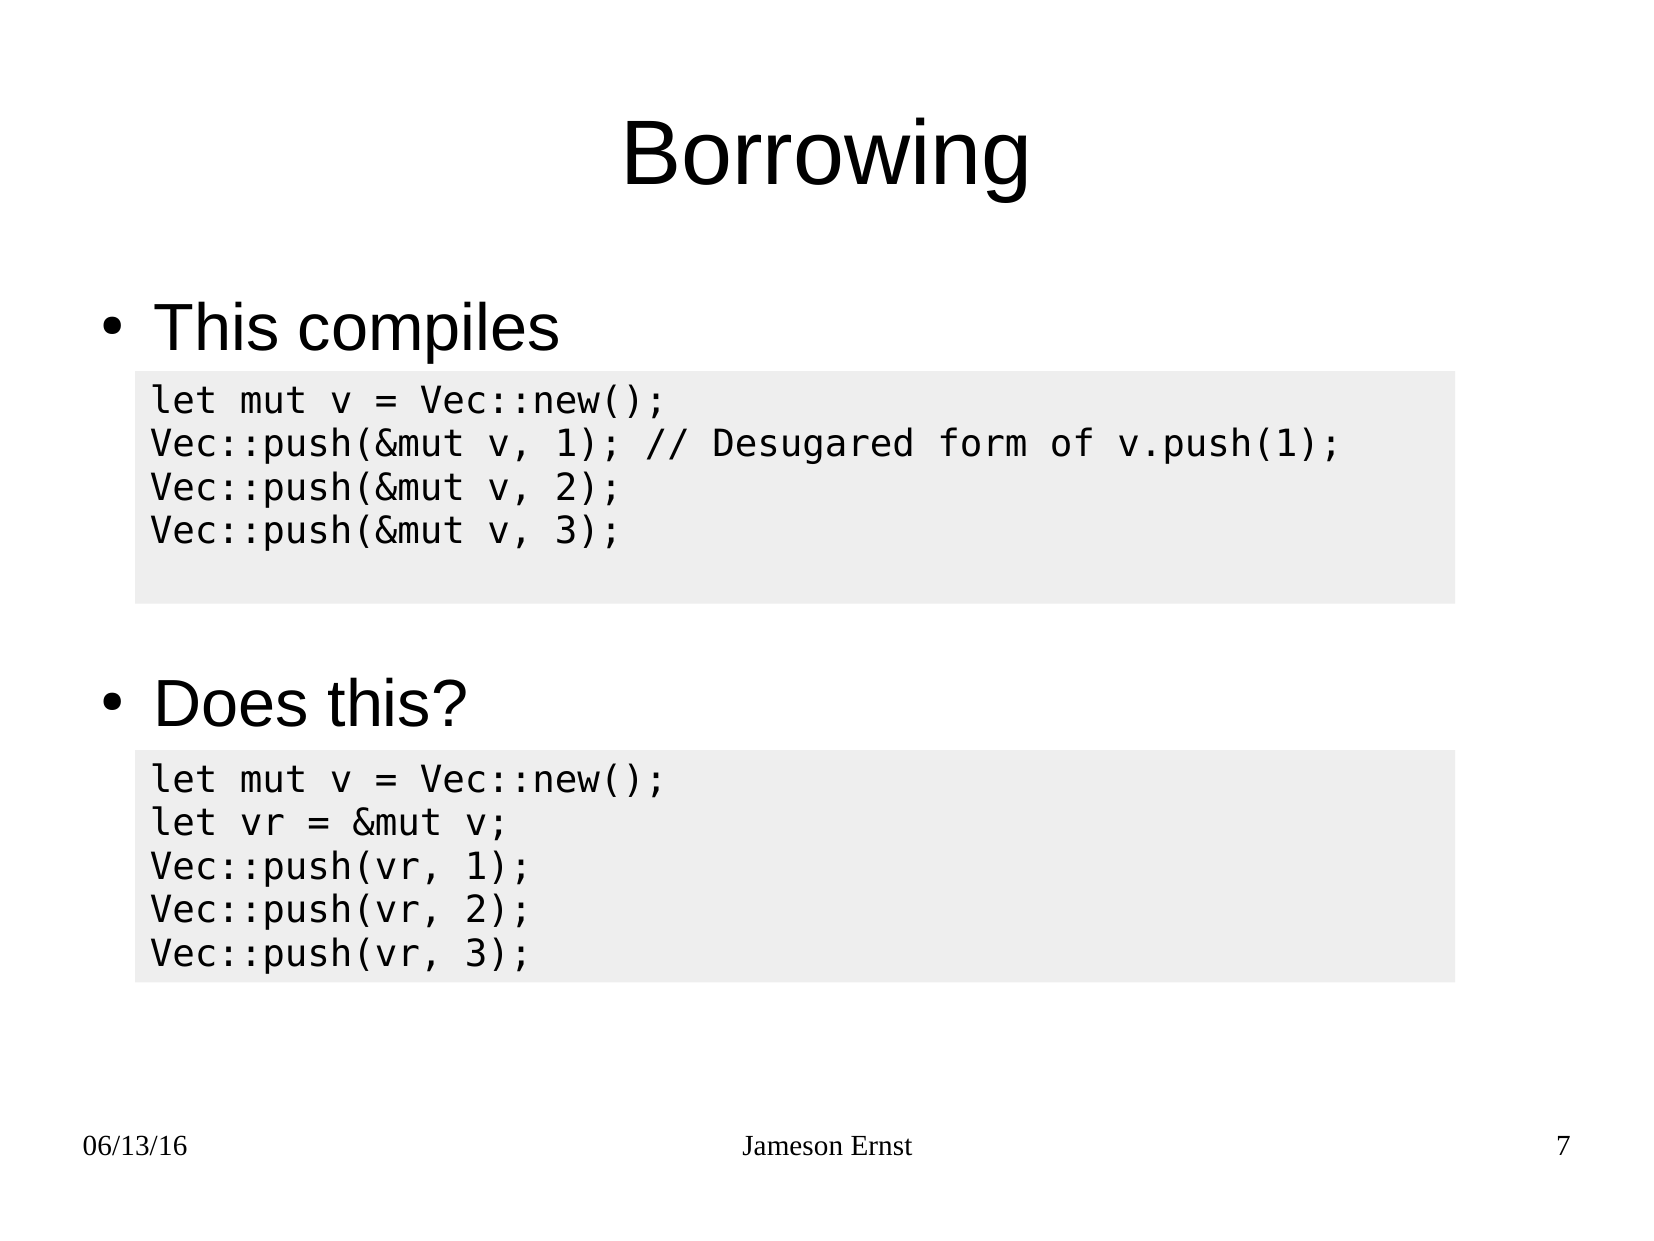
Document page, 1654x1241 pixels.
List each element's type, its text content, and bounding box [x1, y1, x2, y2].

list This compiles [82, 290, 1571, 634]
text_box let mut v = Vec::new(); Vec::push(&mut v, 1); // Desugared form of v.push(1); Vec::push(&mut v, 2); Vec::push(&mut v, 3); [135, 371, 1456, 604]
list Does this? [82, 665, 1571, 1009]
title Borrowing [82, 49, 1571, 257]
